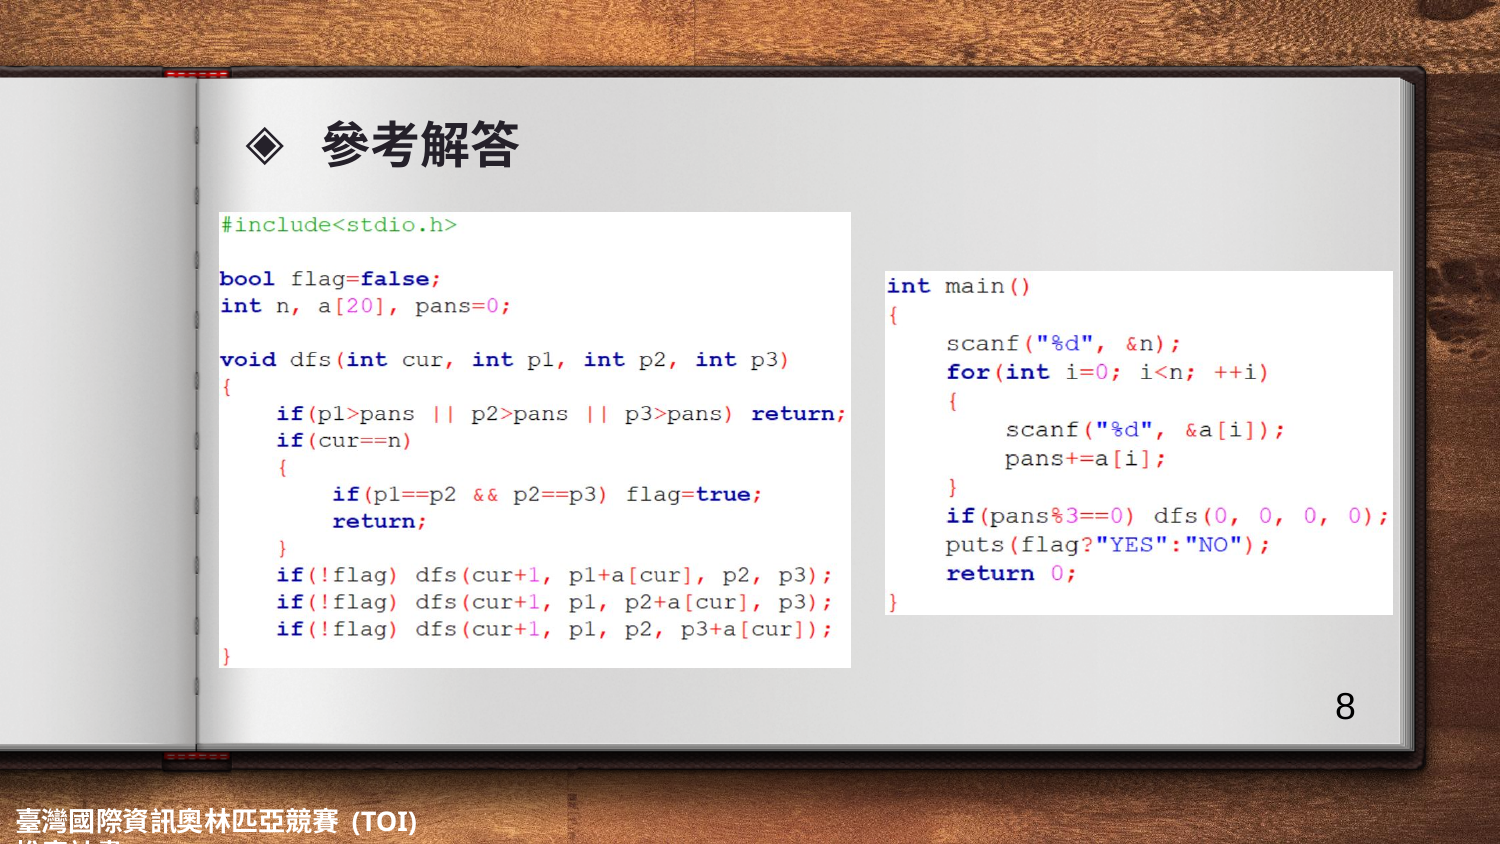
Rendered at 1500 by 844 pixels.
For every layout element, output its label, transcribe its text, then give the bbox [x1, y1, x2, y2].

picture [0, 0, 1500, 844]
text_box <編號> [1320, 672, 1386, 737]
text_box 參考解答 [230, 98, 1054, 188]
